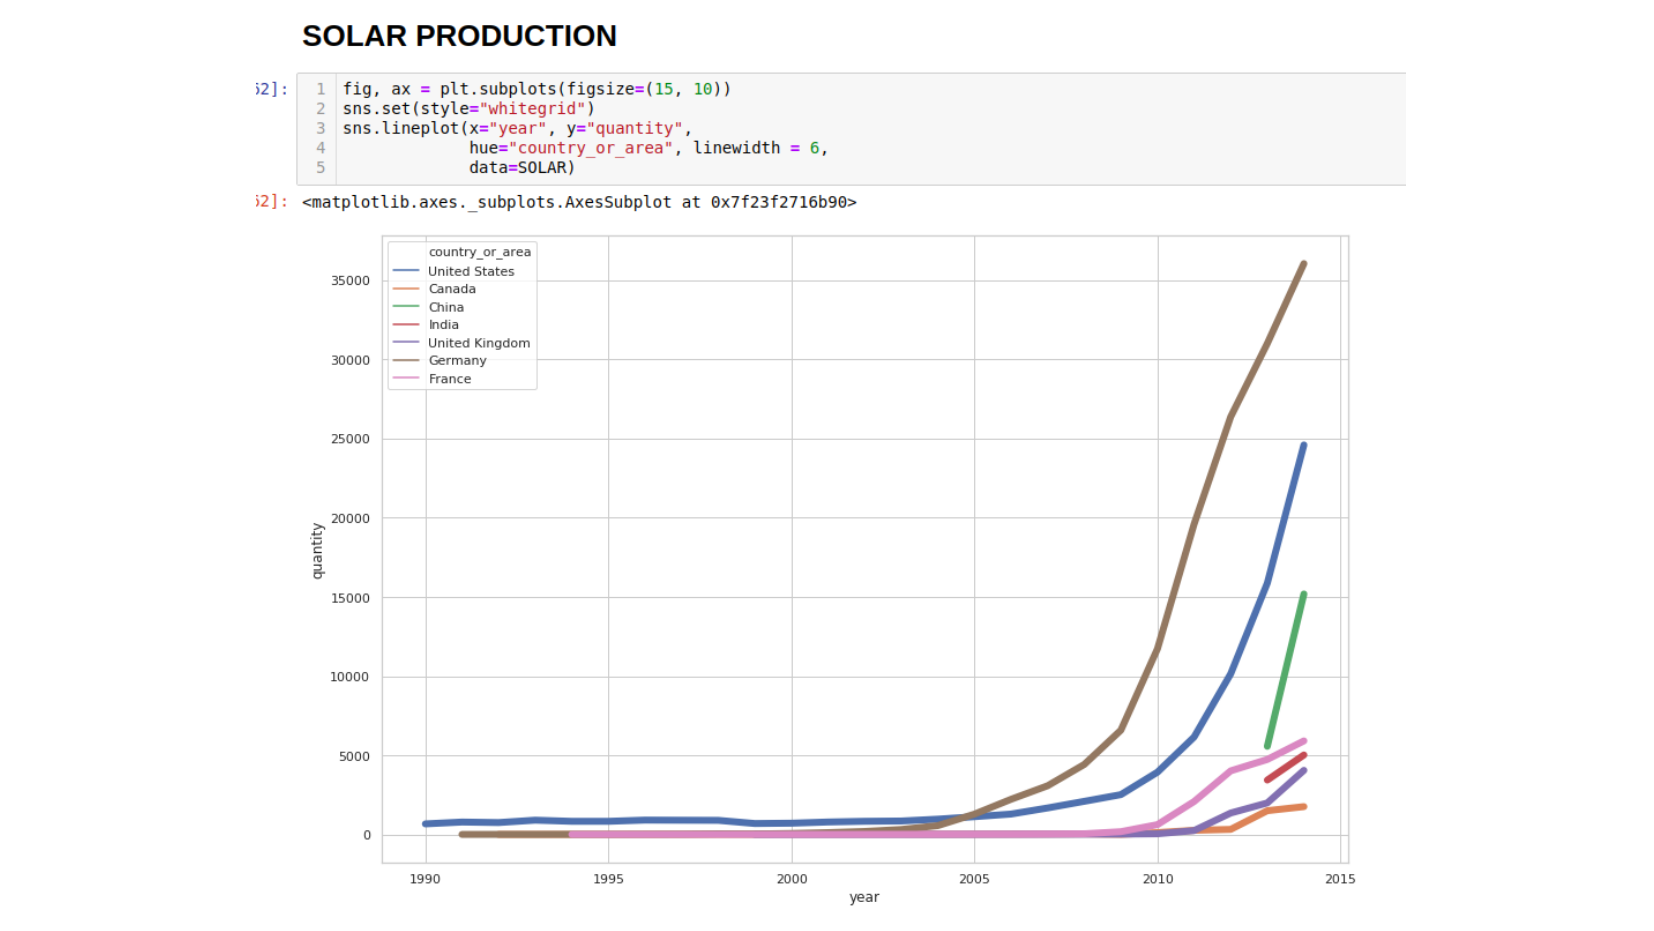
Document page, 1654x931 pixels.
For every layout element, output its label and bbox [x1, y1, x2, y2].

picture [256, 1, 1406, 931]
